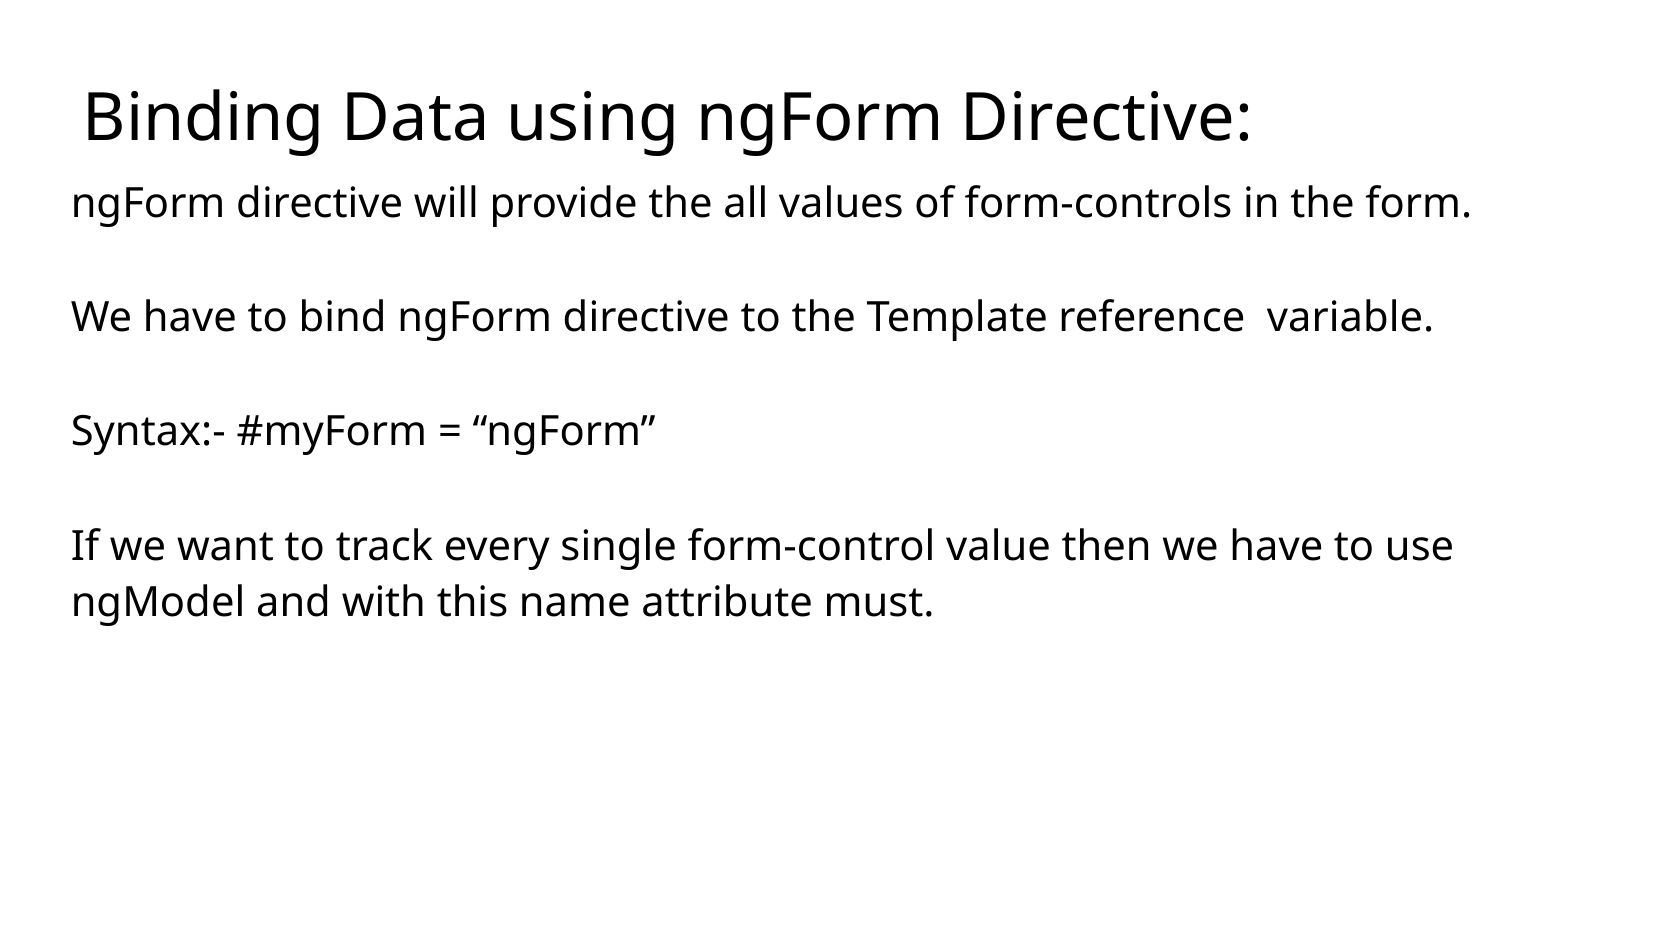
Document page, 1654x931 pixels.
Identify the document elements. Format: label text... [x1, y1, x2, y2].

subtitle ngForm directive will provide the all values of form-controls in the form. We have to bind ngForm directive to the Template reference variable. Syntax:- #myForm = “ngForm” If we want to track every single form-control value then we have to use ngModel and with this name attribute must. [70, 279, 1560, 864]
title Binding Data using ngForm Directive: [82, 37, 1571, 193]
